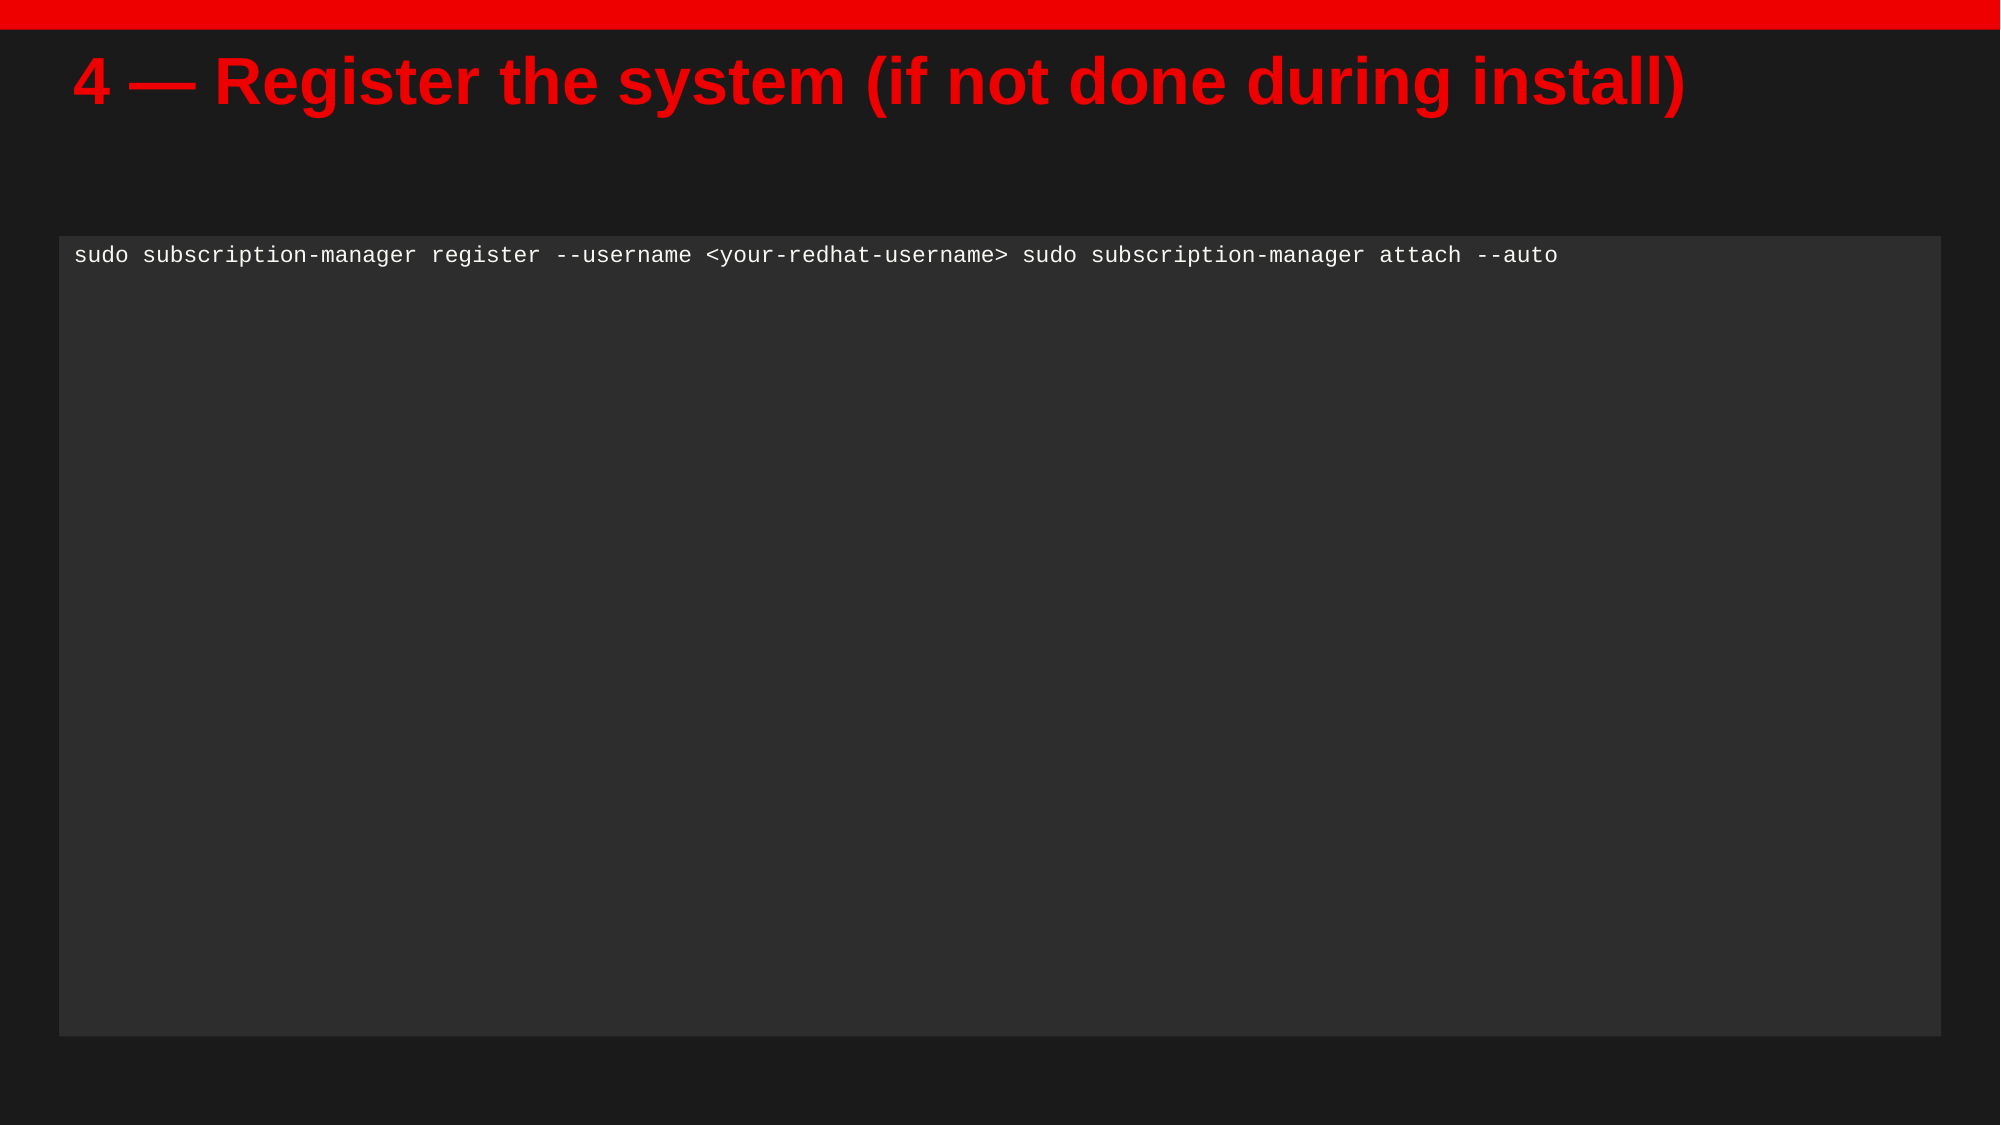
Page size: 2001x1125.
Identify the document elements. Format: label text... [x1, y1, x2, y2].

text_box 4 — Register the system (if not done during install) [59, 36, 1942, 208]
text_box sudo subscription-manager register --username <your-redhat-username> sudo subscription-manager attach --auto [59, 236, 1942, 1037]
text_box [0, 0, 2001, 30]
